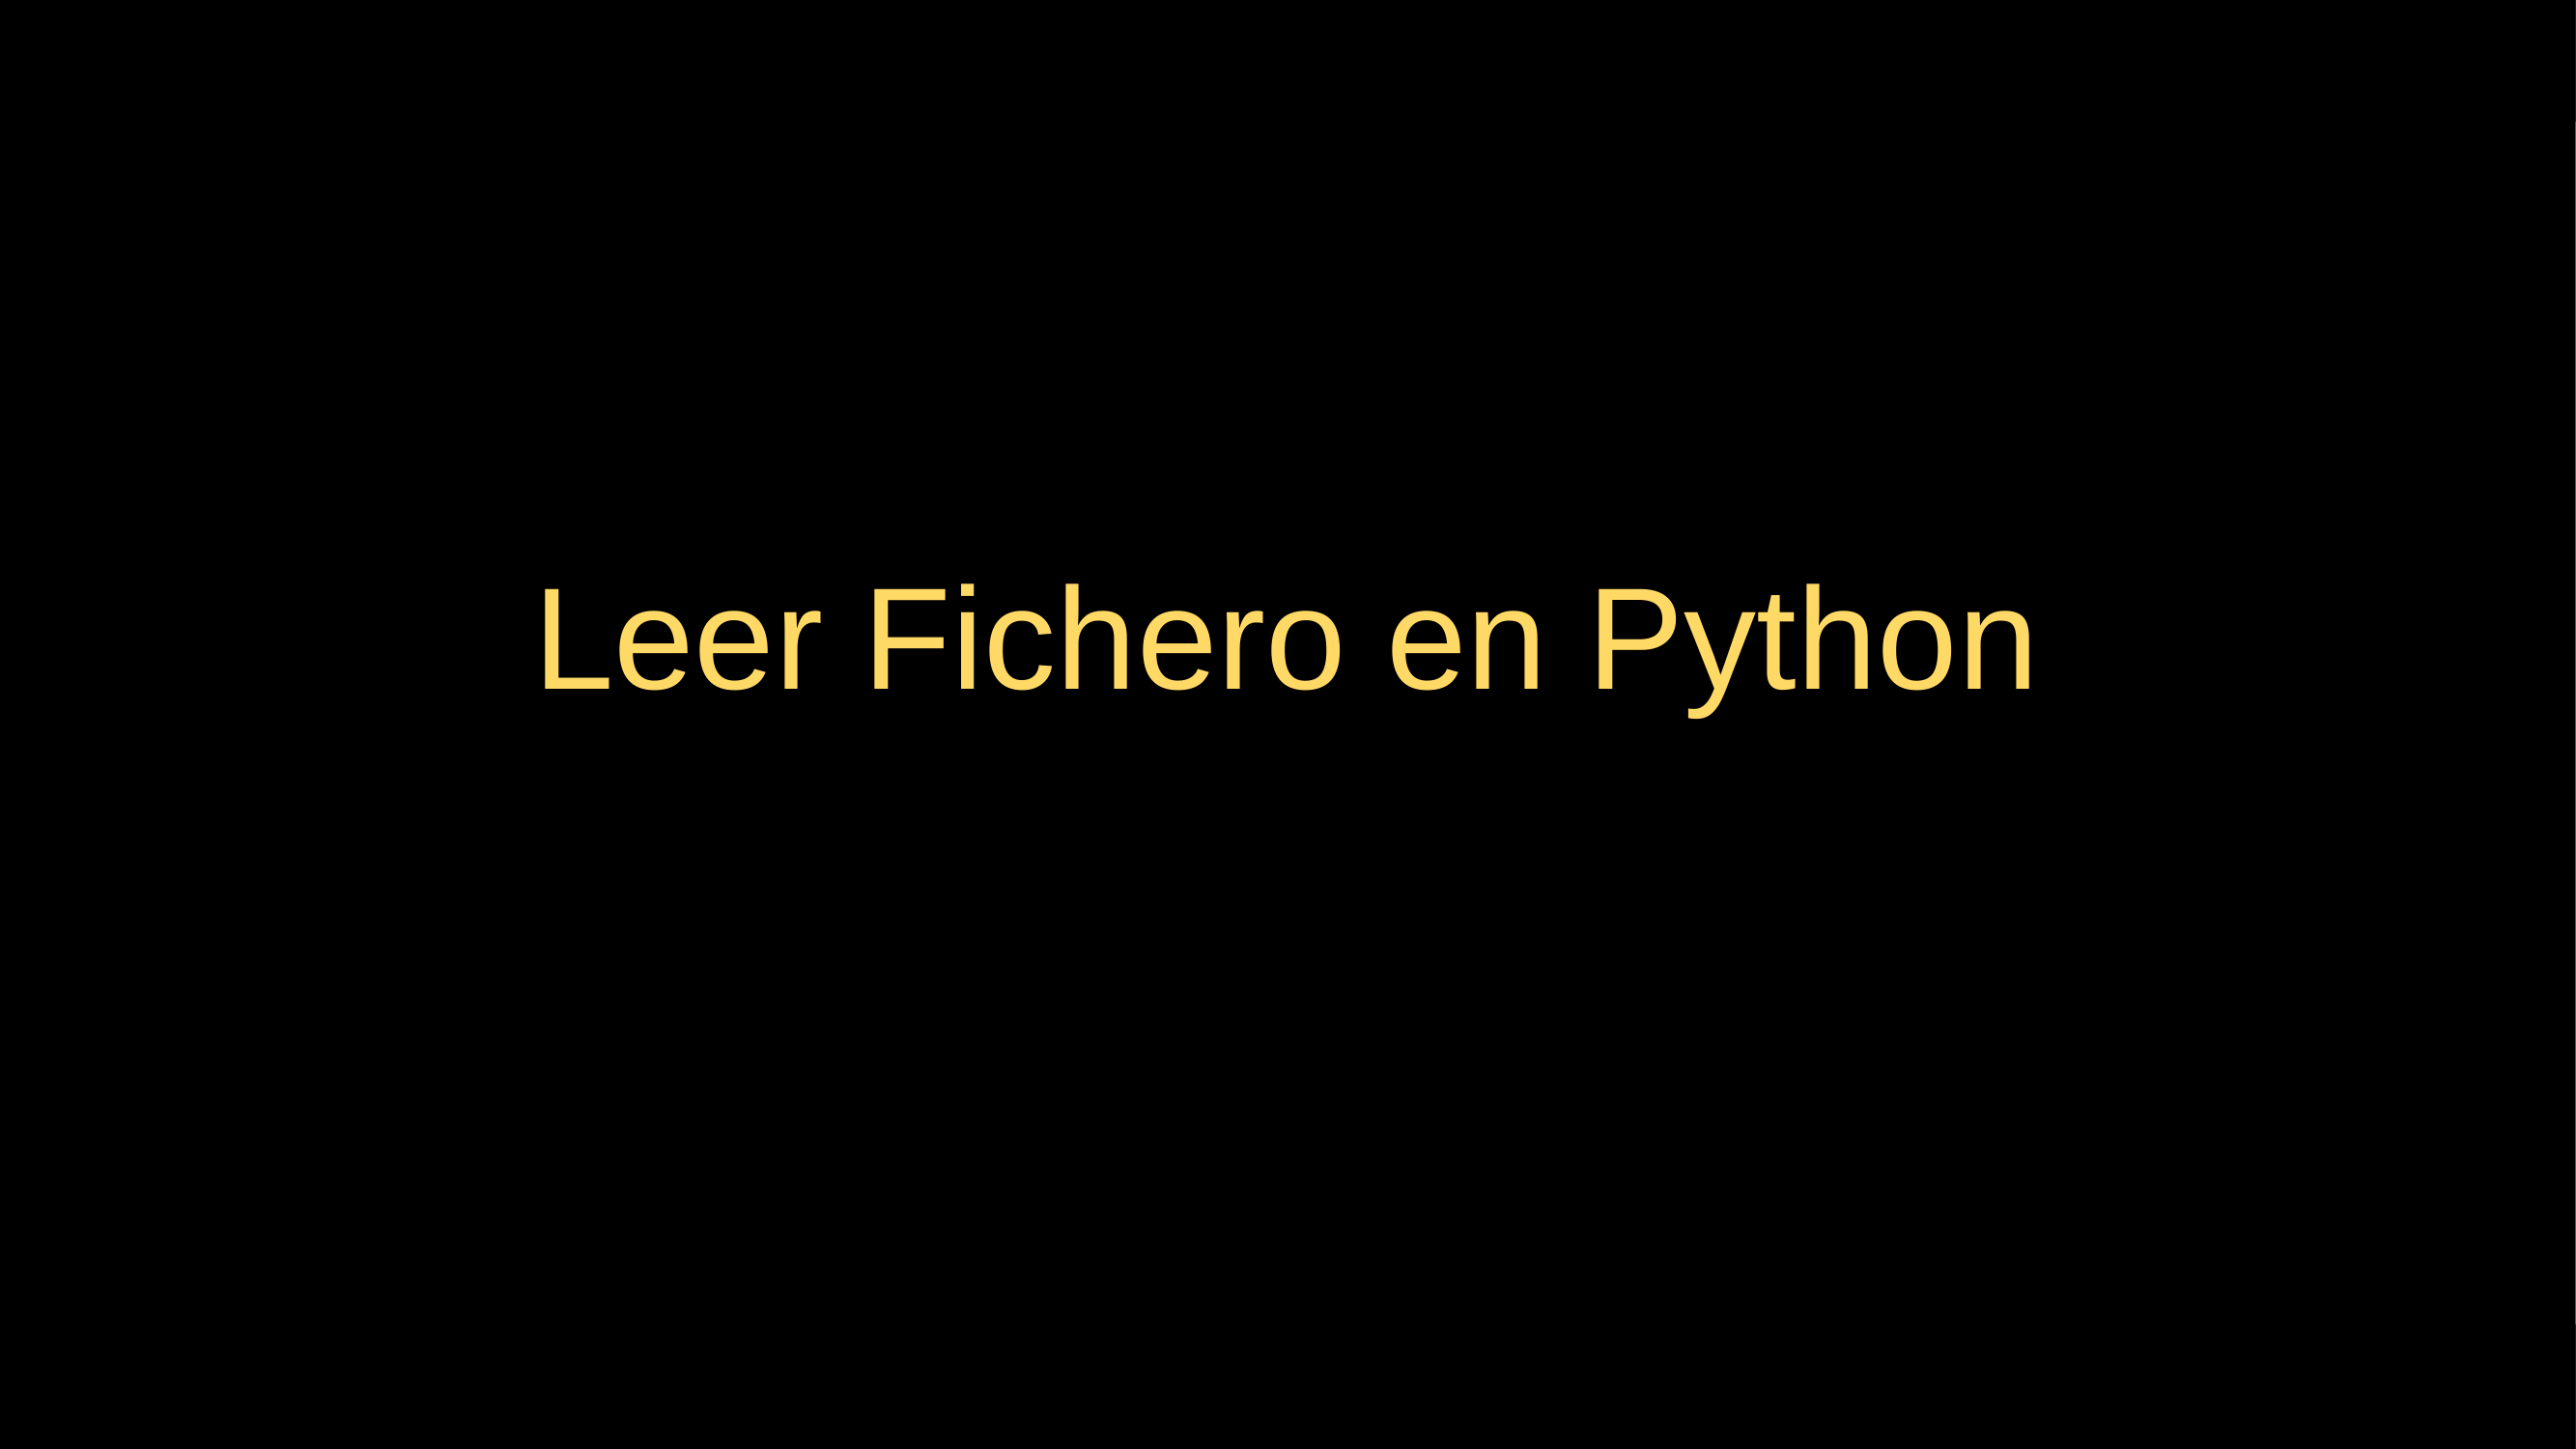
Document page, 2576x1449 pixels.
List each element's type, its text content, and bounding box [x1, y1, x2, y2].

title Leer Fichero en Python [183, 243, 2391, 733]
